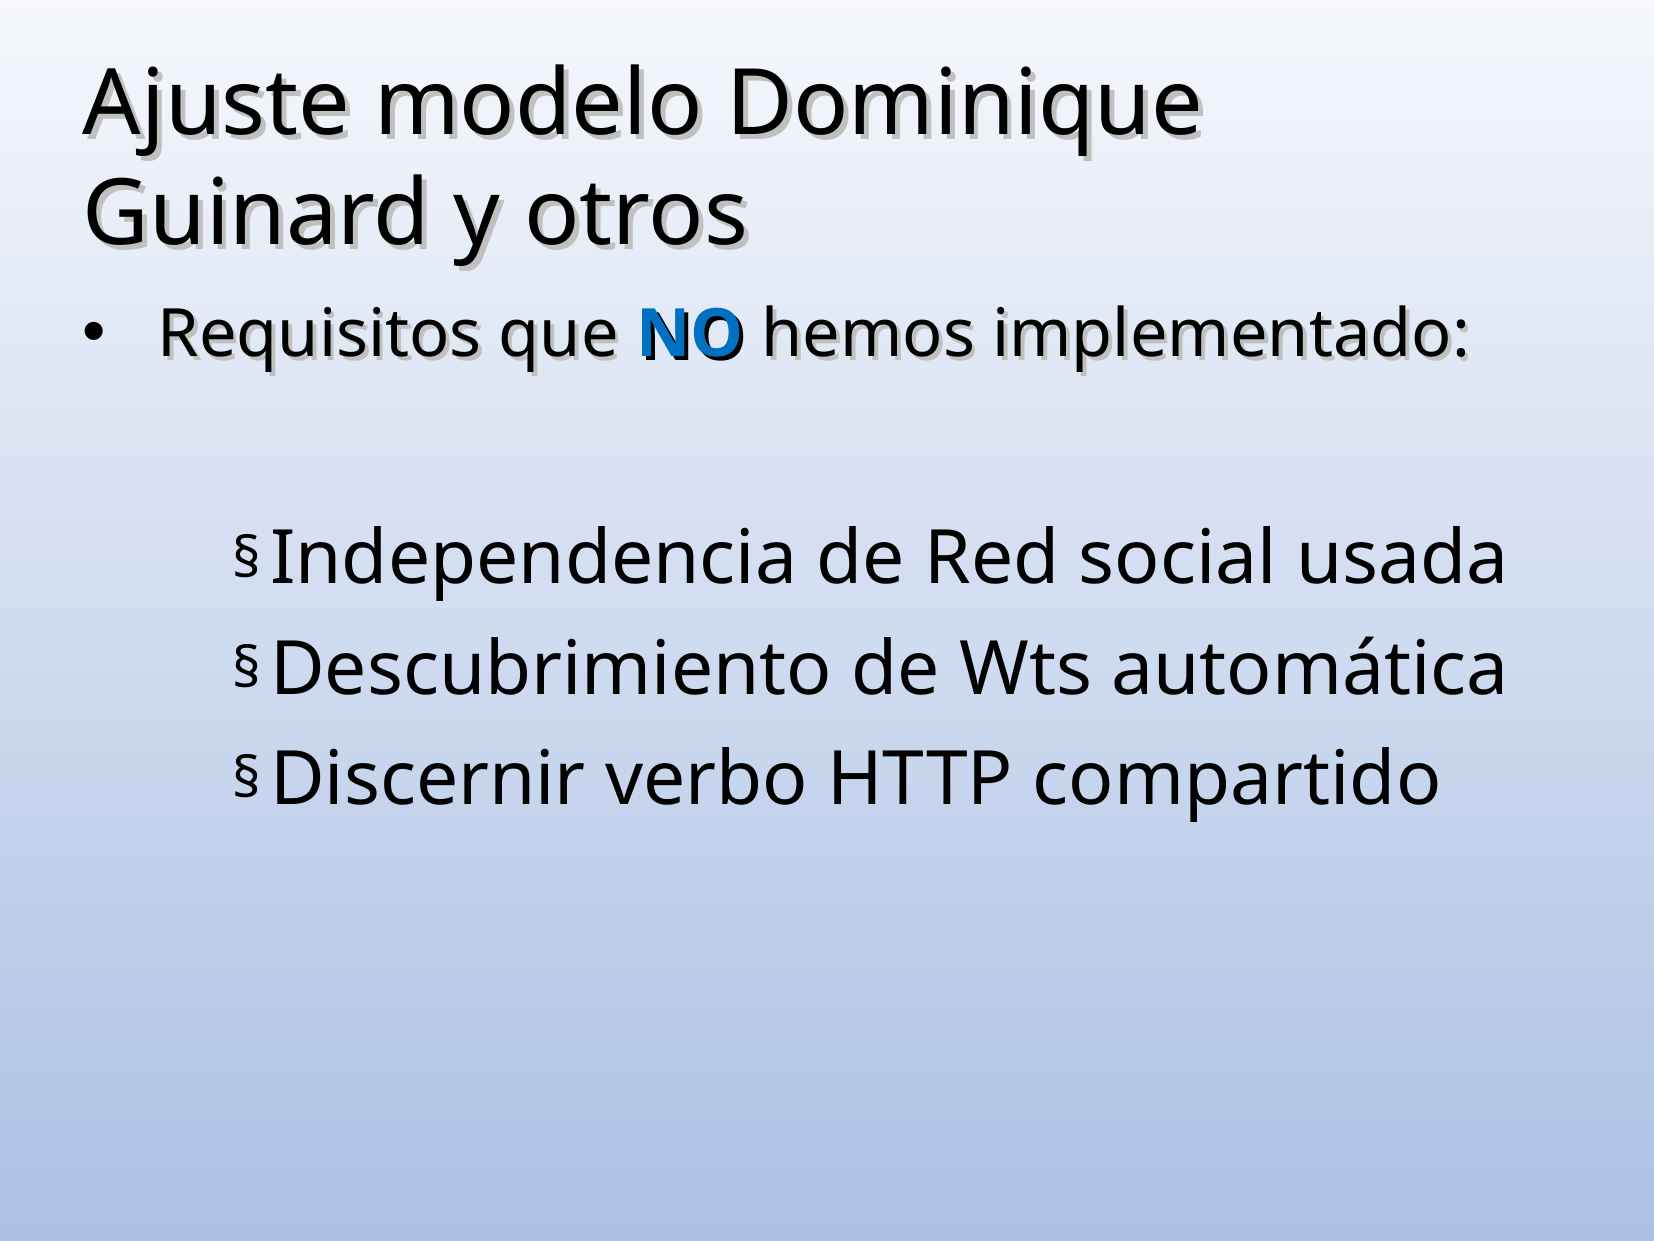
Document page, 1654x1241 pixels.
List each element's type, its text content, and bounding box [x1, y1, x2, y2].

list Requisitos que NO hemos implementado: Independencia de Red social usada Descubrimiento de Wts automática Discernir verbo HTTP compartido [82, 290, 1589, 1010]
title Ajuste modelo Dominique Guinard y otros [82, 41, 1571, 265]
